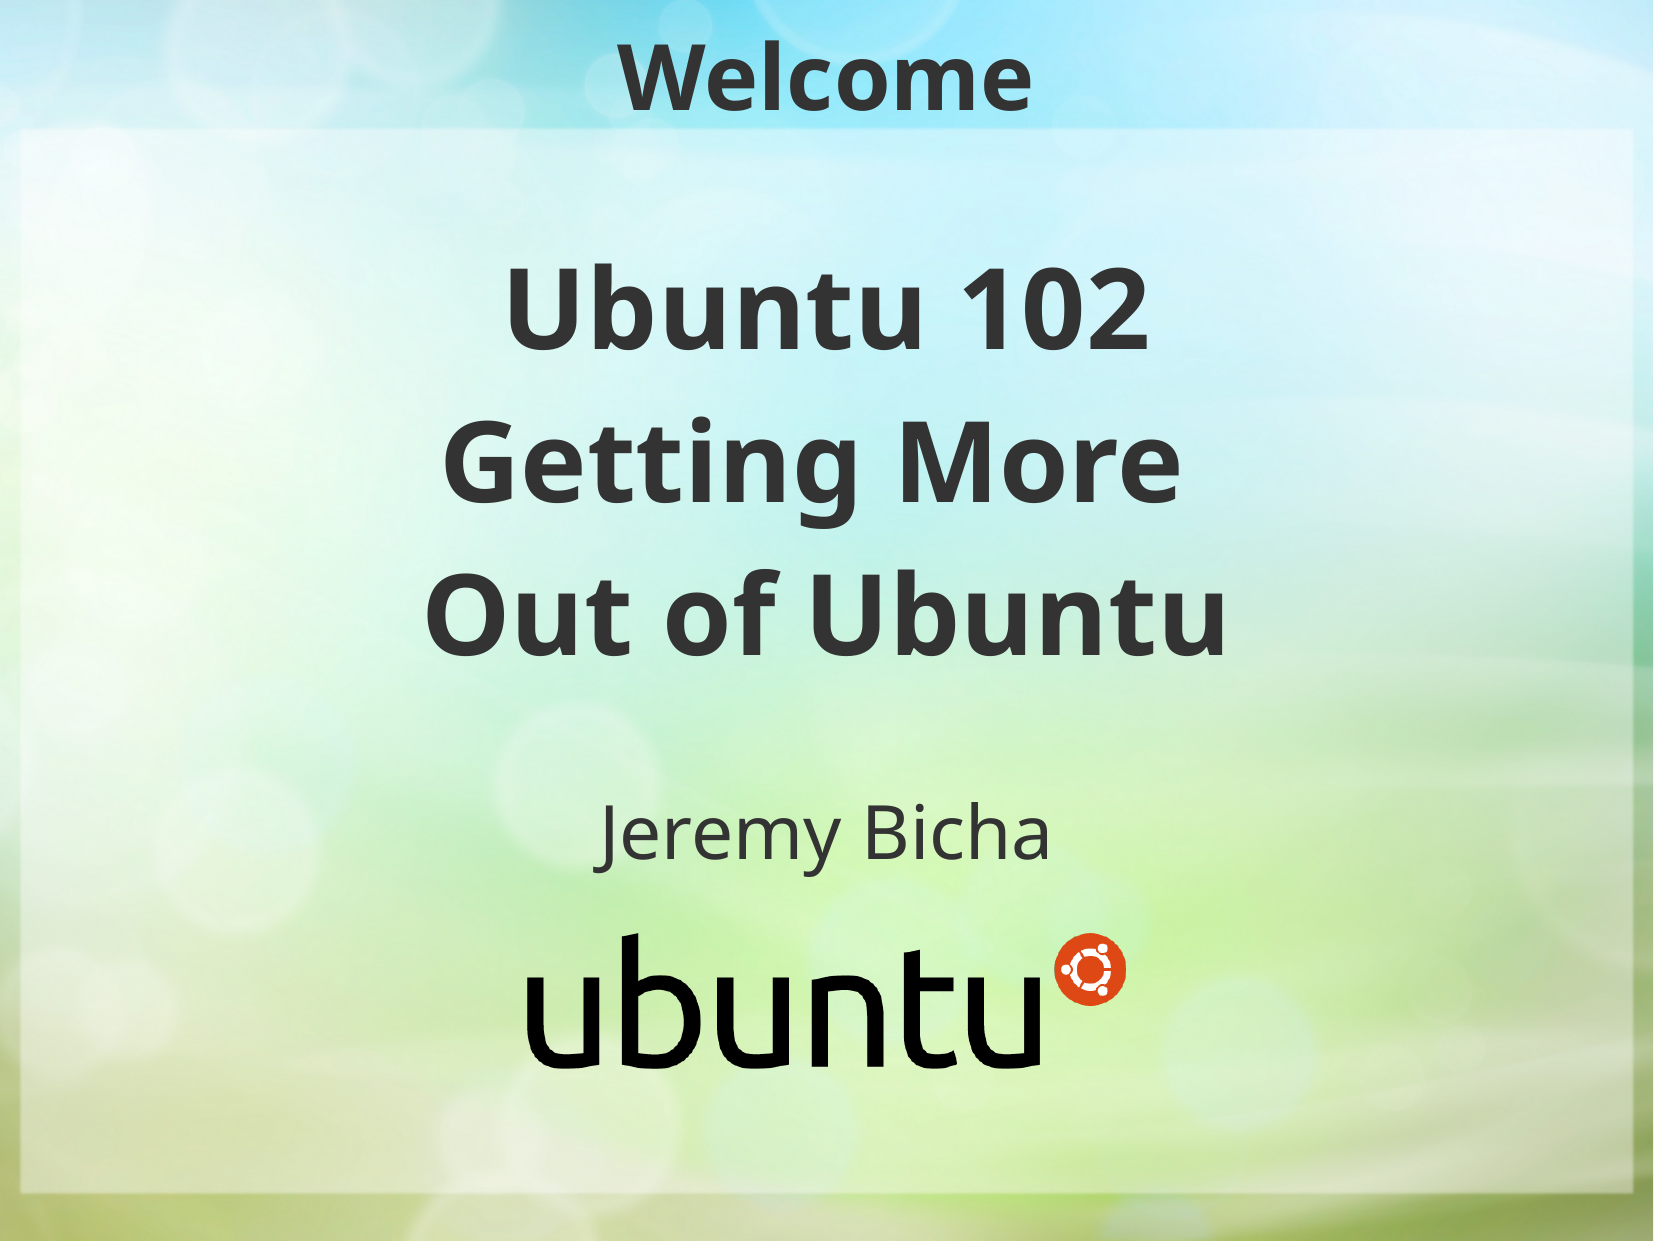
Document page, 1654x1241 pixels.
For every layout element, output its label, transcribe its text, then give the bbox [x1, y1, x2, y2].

picture [0, 0, 1654, 1241]
picture [527, 933, 1126, 1069]
subtitle Ubuntu 102 Getting More Out of Ubuntu Jeremy Bicha [82, 150, 1571, 1109]
title Welcome [82, 0, 1571, 150]
